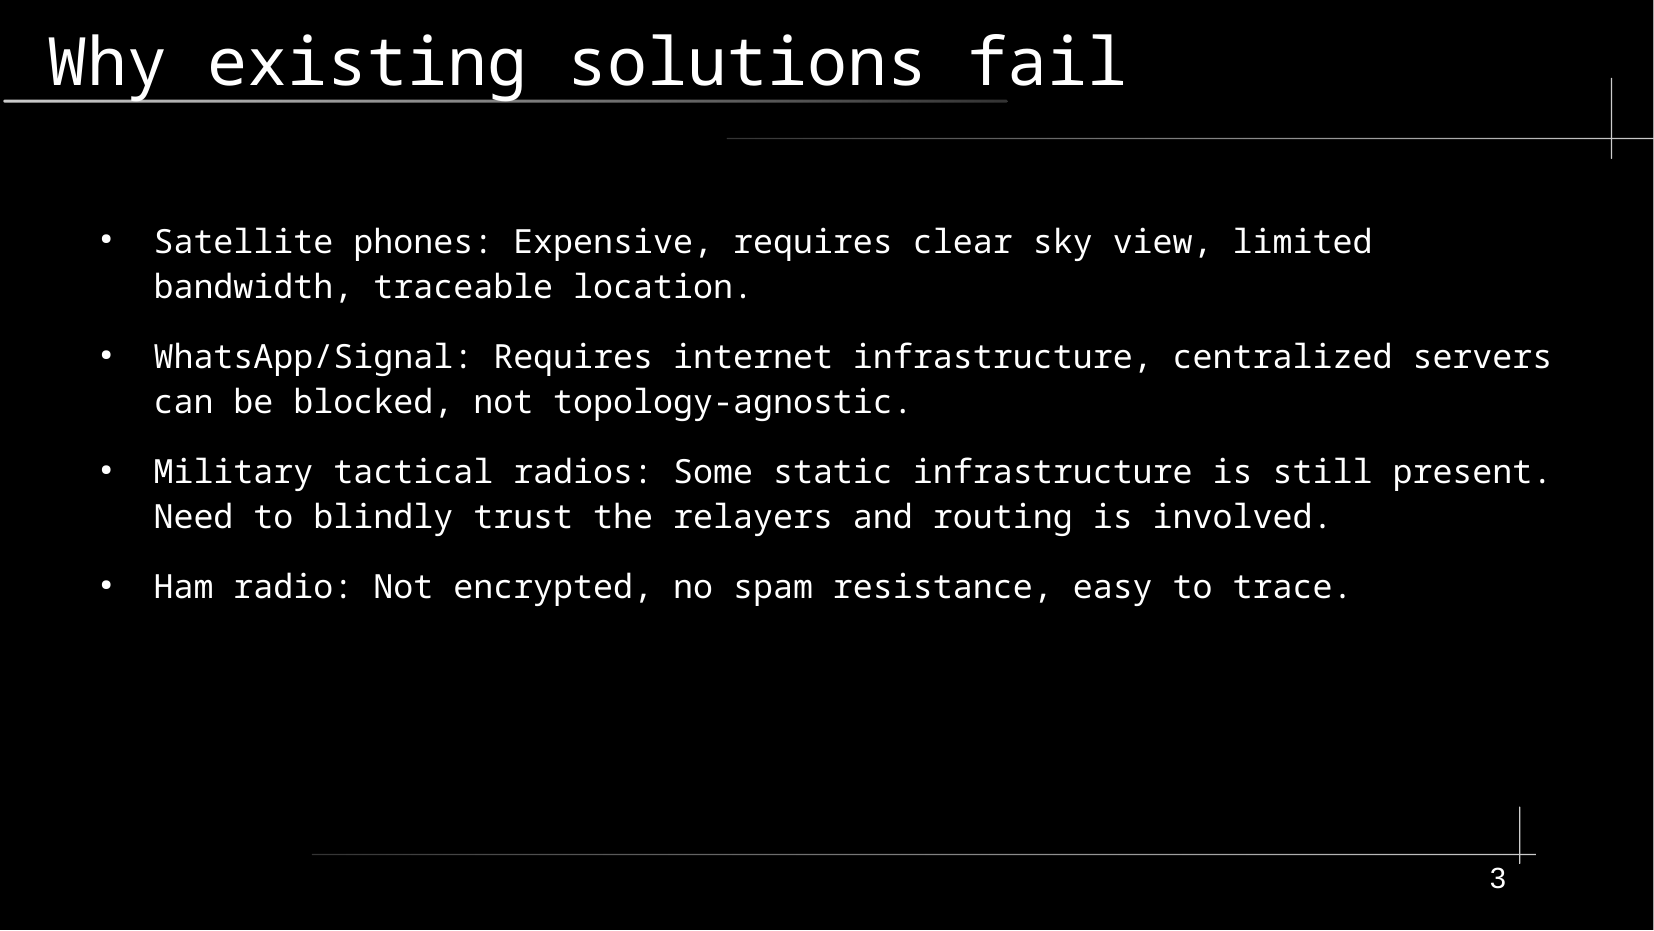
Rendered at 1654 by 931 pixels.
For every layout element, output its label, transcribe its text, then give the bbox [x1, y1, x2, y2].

title Why existing solutions fail [47, 6, 1613, 113]
list Satellite phones: Expensive, requires clear sky view, limited bandwidth, traceable location. WhatsApp/Signal: Requires internet infrastructure, centralized servers can be blocked, not topology-agnostic. Military tactical radios: Some static infrastructure is still present. Need to blindly trust the relayers and routing is involved. Ham radio: Not encrypted, no spam resistance, easy to trace. [82, 217, 1571, 758]
